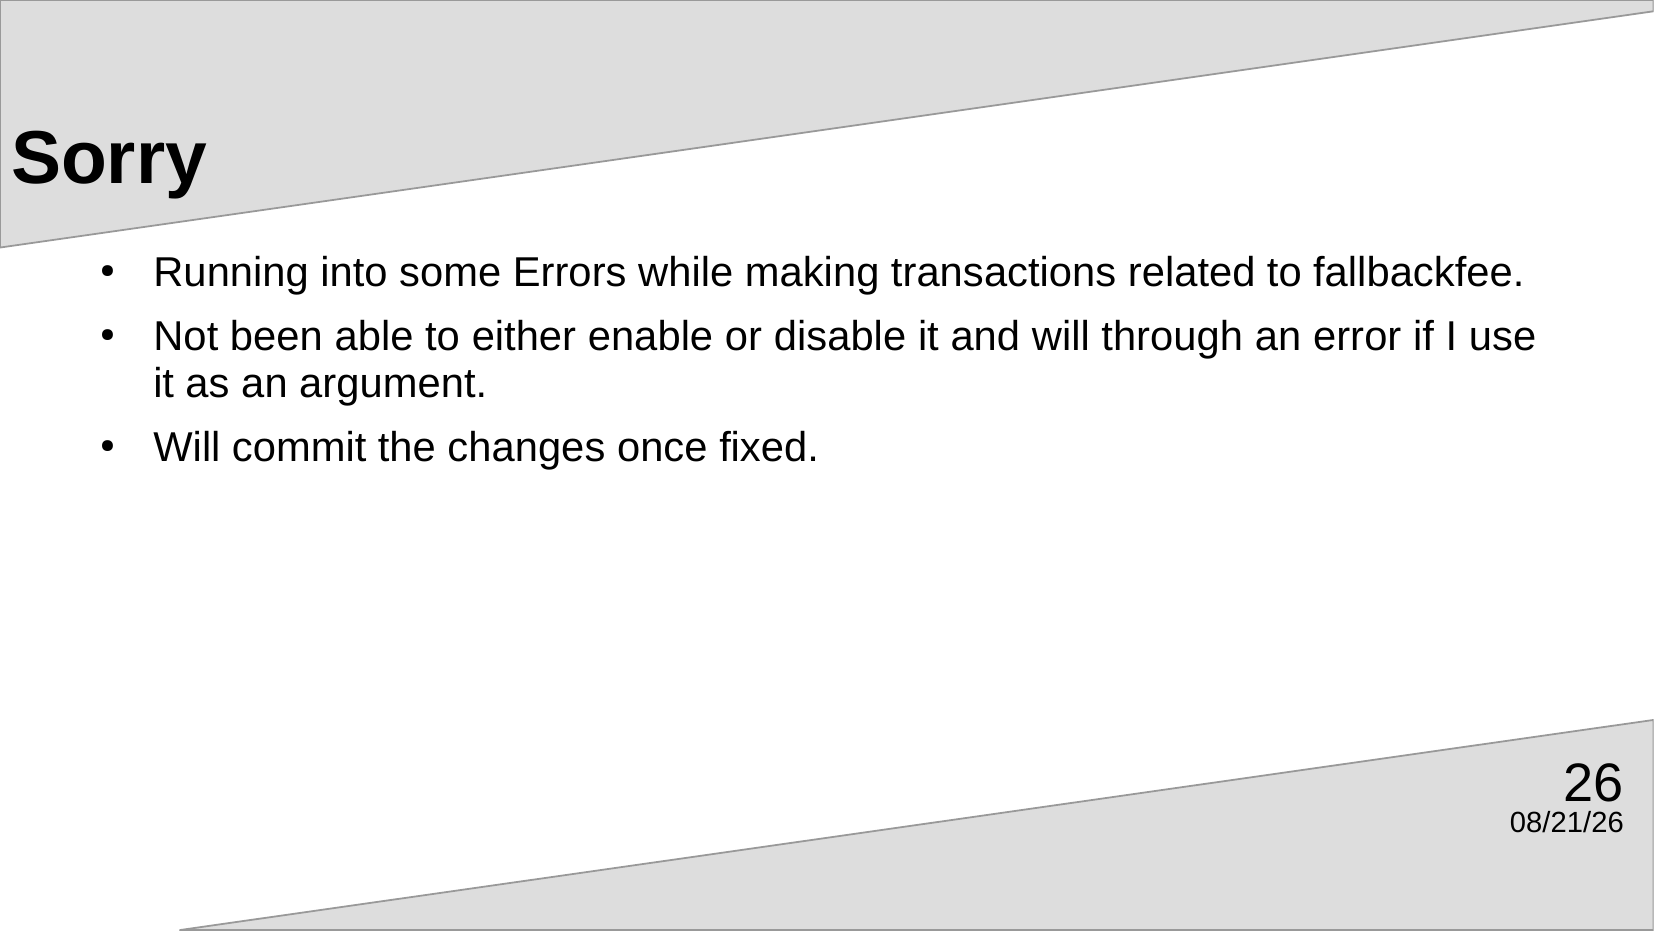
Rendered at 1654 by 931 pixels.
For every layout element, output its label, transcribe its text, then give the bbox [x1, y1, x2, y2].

list Running into some Errors while making transactions related to fallbackfee. Not been able to either enable or disable it and will through an error if I use it as an argument. Will commit the changes once fixed. [82, 248, 1538, 789]
title Sorry [11, 79, 1488, 236]
